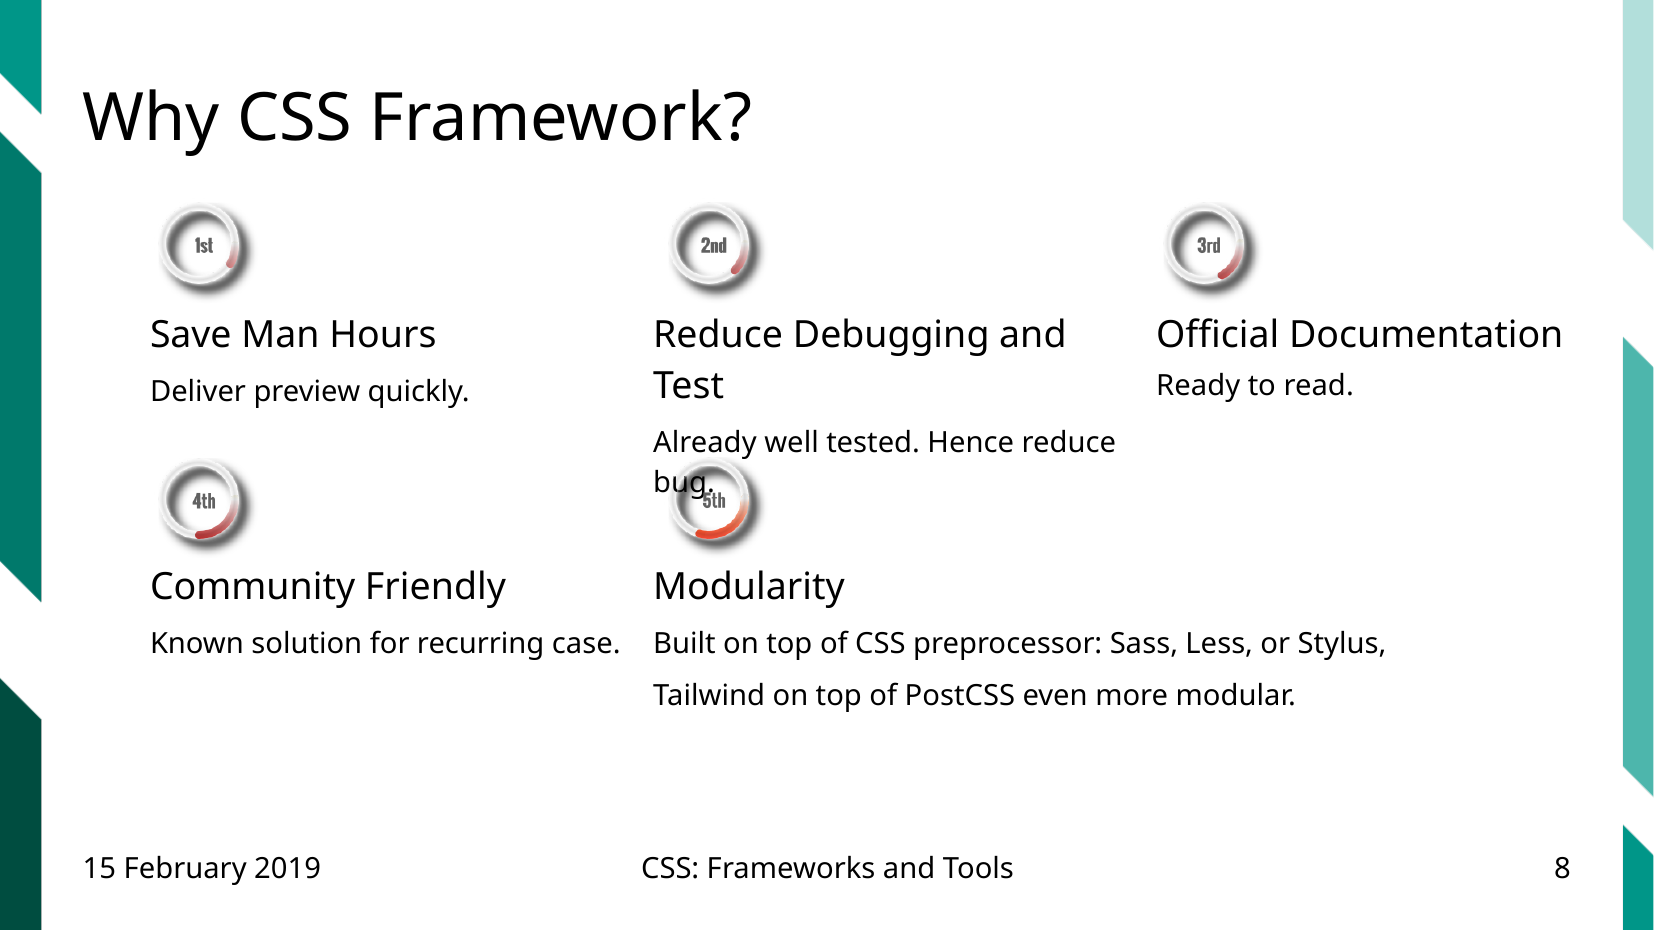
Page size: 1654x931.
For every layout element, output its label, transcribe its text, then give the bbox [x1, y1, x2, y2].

title Why CSS Framework? [82, 37, 1571, 193]
list Modularity Built on top of CSS preprocessor: Sass, Less, or Stylus, Tailwind on top of PostCSS even more modular. [653, 559, 1501, 817]
list Save Man Hours Deliver preview quickly. [150, 307, 630, 559]
list Reduce Debugging and Test Already well tested. Hence reduce bug. [653, 307, 1133, 559]
picture [0, 0, 1654, 930]
list Official Documentation Ready to read. [1156, 307, 1636, 565]
list Community Friendly Known solution for recurring case. [150, 559, 630, 817]
